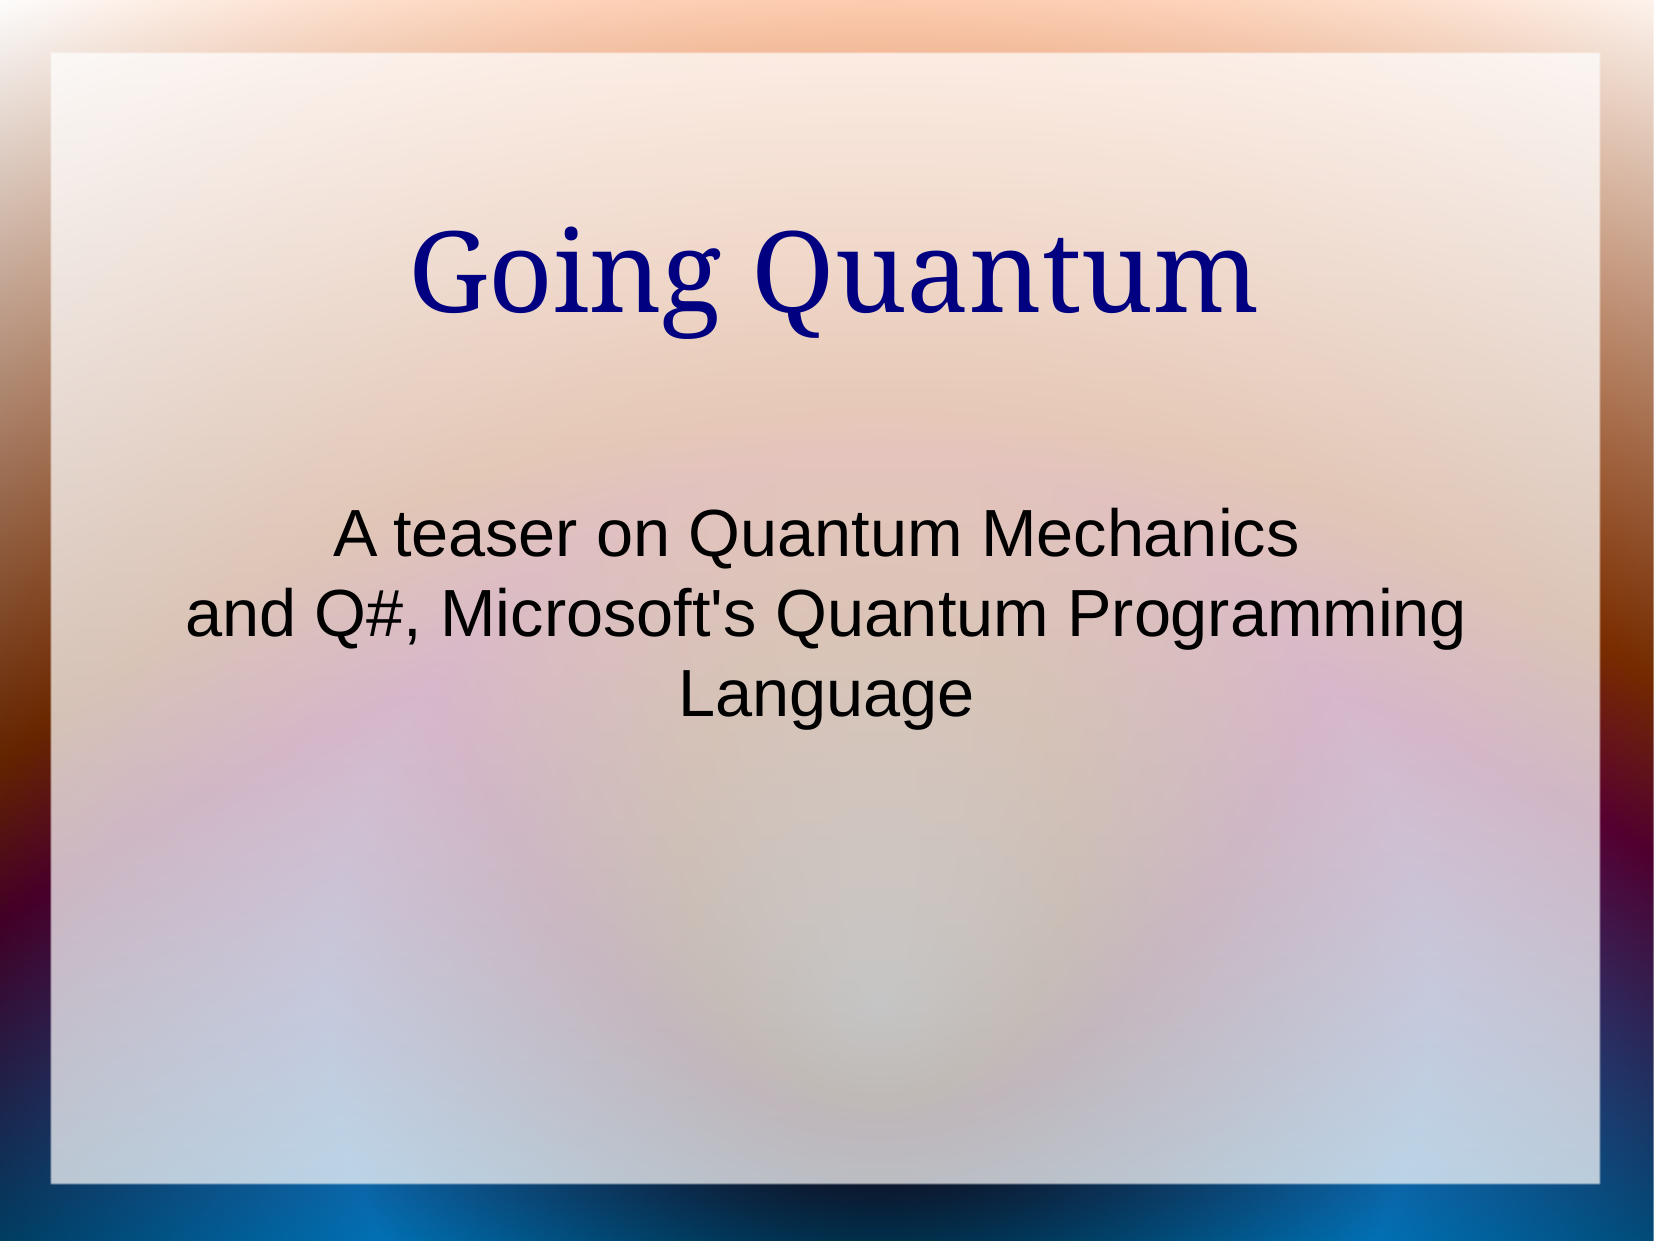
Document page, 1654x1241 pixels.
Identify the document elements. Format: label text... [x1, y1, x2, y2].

picture [0, 0, 1654, 1241]
text_box A teaser on Quantum Mechanics and Q#, Microsoft's Quantum Programming Language [82, 290, 1571, 1010]
title Going Quantum [90, 165, 1579, 373]
